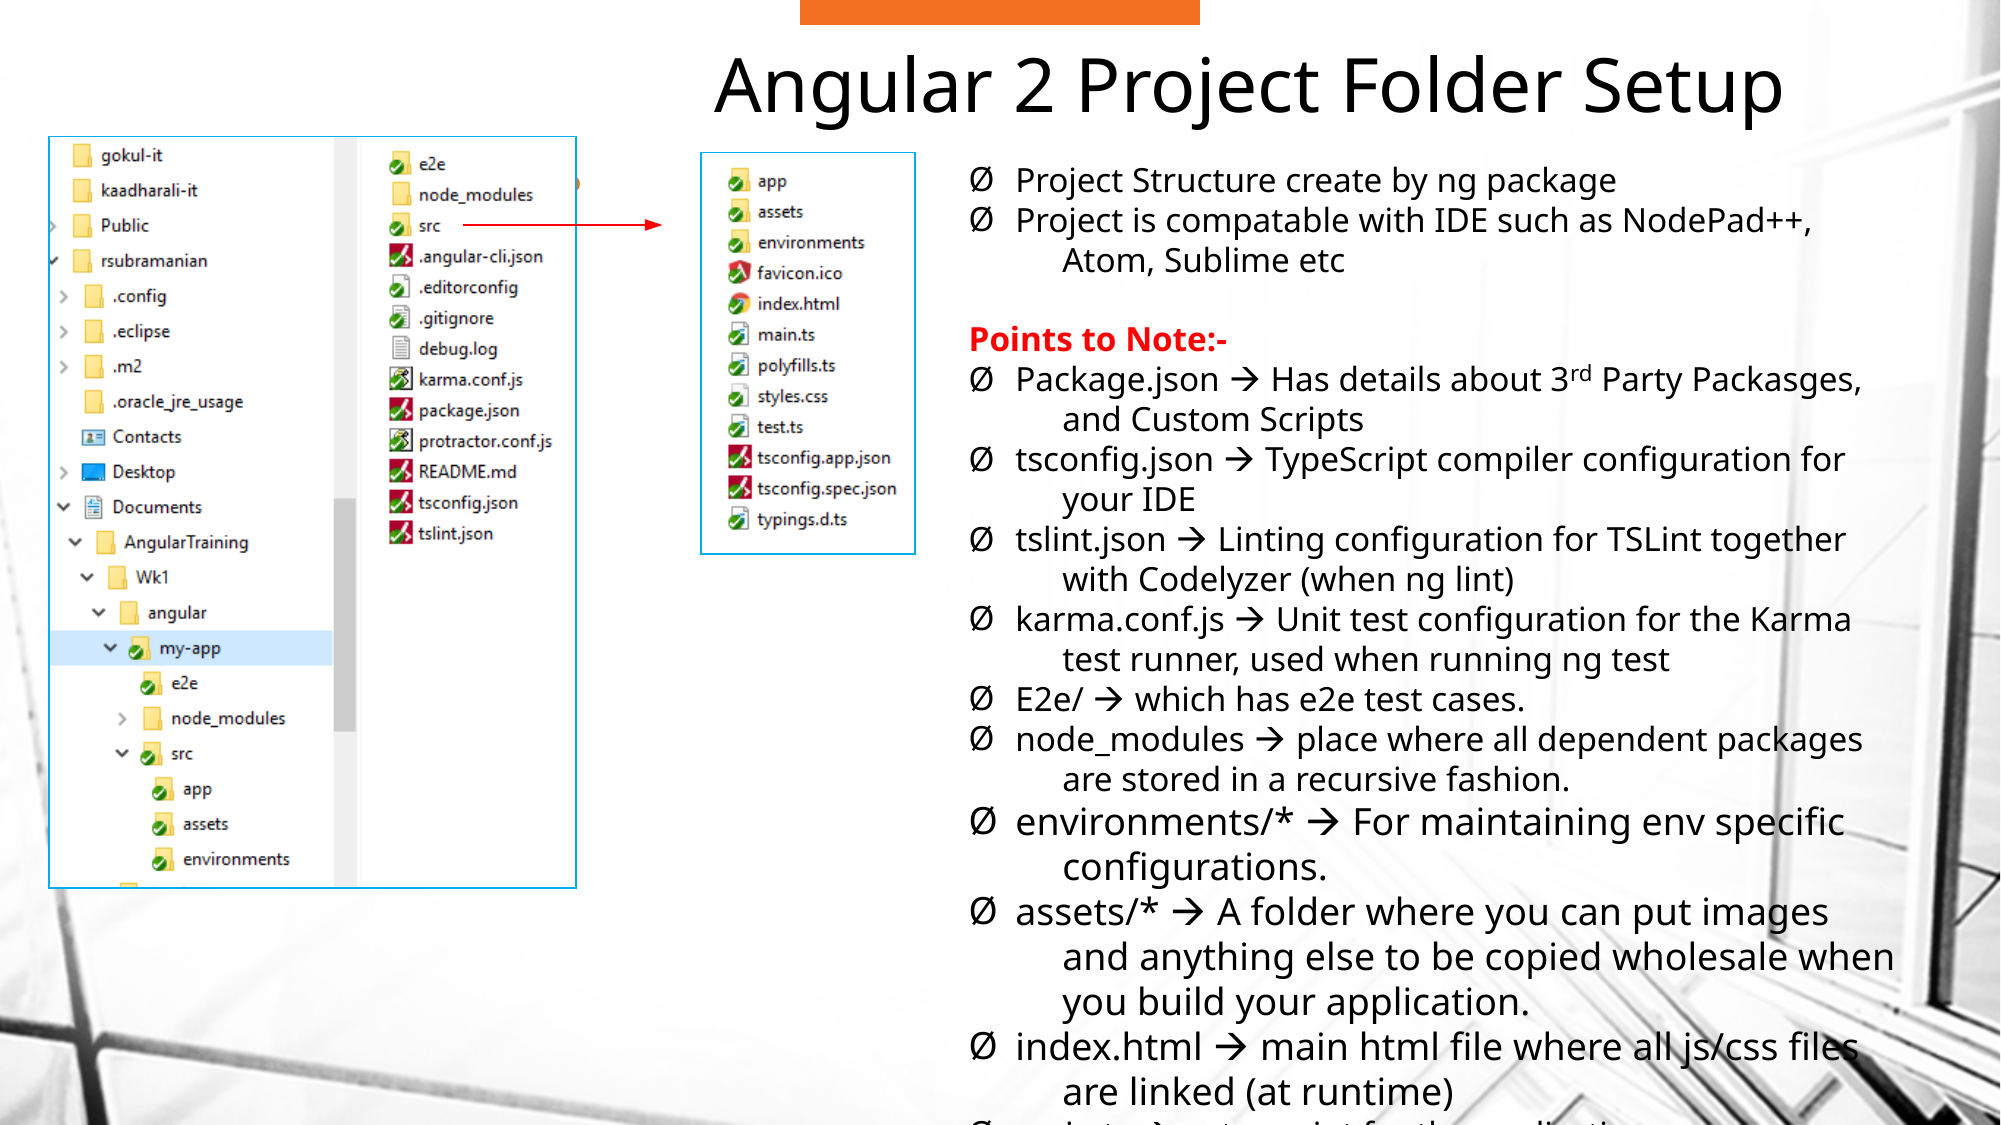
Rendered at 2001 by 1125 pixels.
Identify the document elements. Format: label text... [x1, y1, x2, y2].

text_box Angular 2 Project Folder Setup [699, 29, 1665, 136]
picture [703, 154, 913, 552]
text_box Project Structure create by ng package Project is compatable with IDE such as NodePad++, Atom, Sublime etc Points to Note:- Package.json  Has details about 3rd Party Packasges, and Custom Scripts tsconfig.json  TypeScript compiler configuration for your IDE tslint.json  Linting configuration for TSLint together with Codelyzer (when ng lint) karma.conf.js  Unit test configuration for the Karma test runner, used when running ng test E2e/  which has e2e test cases. node_modules  place where all dependent packages are stored in a recursive fashion. environments/*  For maintaining env specific configurations. assets/*  A folder where you can put images and anything else to be copied wholesale when you build your application. index.html  main html file where all js/css files are linked (at runtime) main.ts  entry point for the application [954, 151, 1914, 1125]
picture [51, 138, 574, 886]
list Angular.io [50, 12, 1951, 63]
